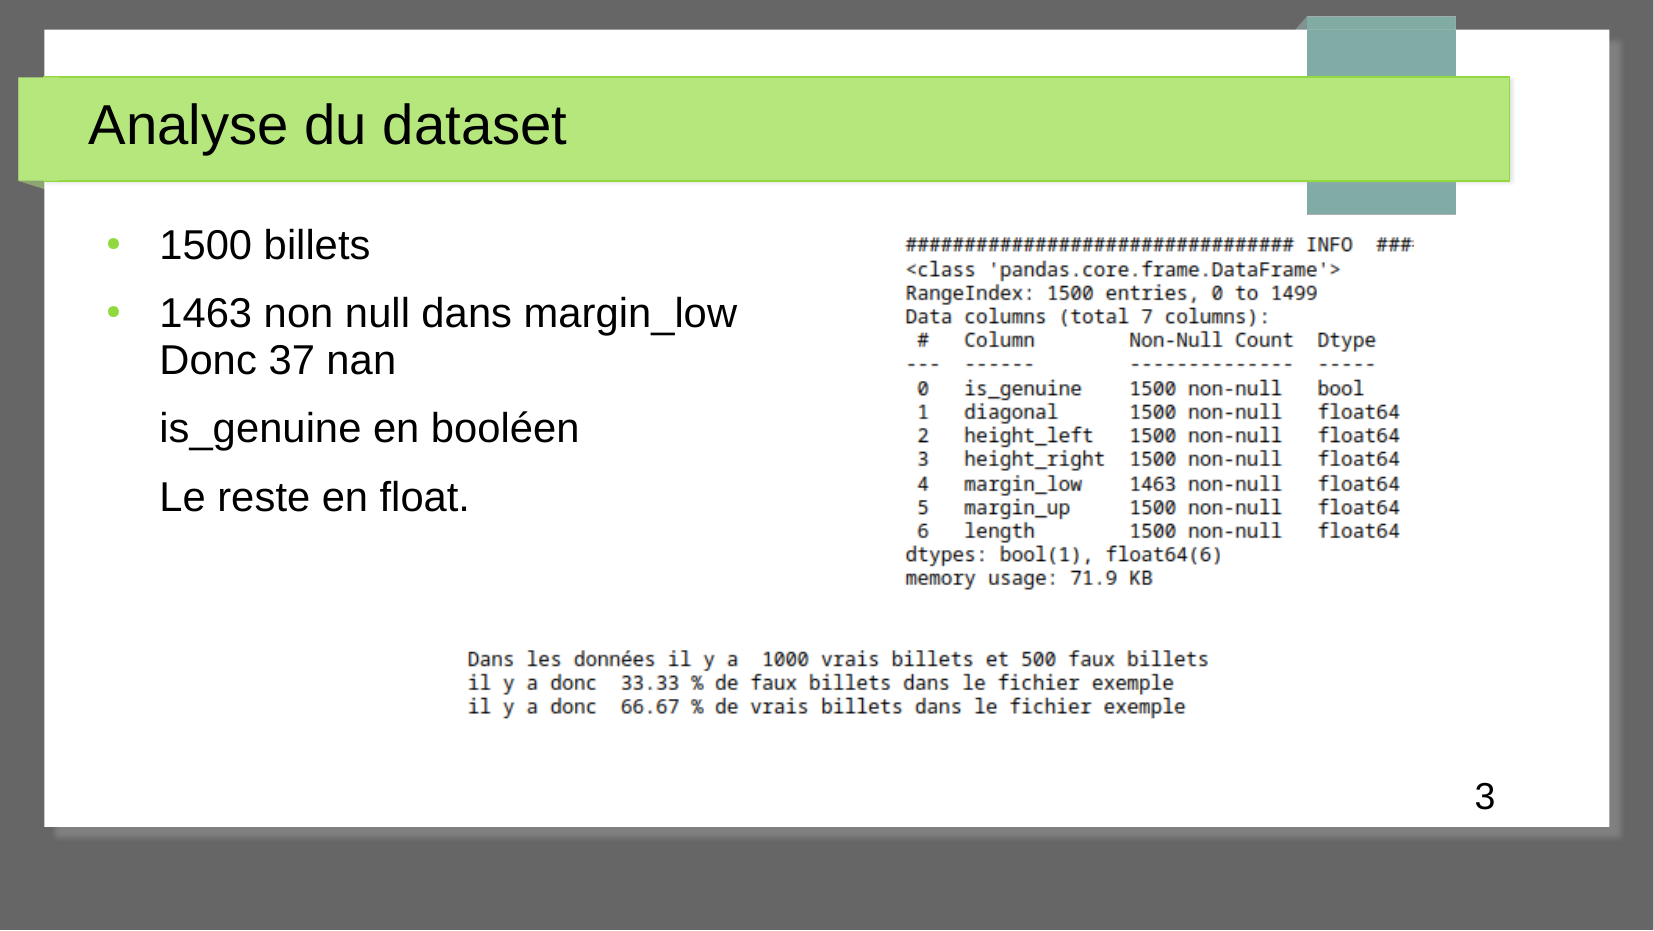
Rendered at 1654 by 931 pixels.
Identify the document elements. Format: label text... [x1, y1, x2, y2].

picture [466, 649, 1211, 728]
list 1500 billets 1463 non null dans margin_low Donc 37 nan is_genuine en booléen Le reste en float. [88, 221, 827, 813]
picture [885, 236, 1414, 596]
title Analyse du dataset [88, 73, 1506, 178]
text_box <numéro> [1459, 767, 1654, 827]
